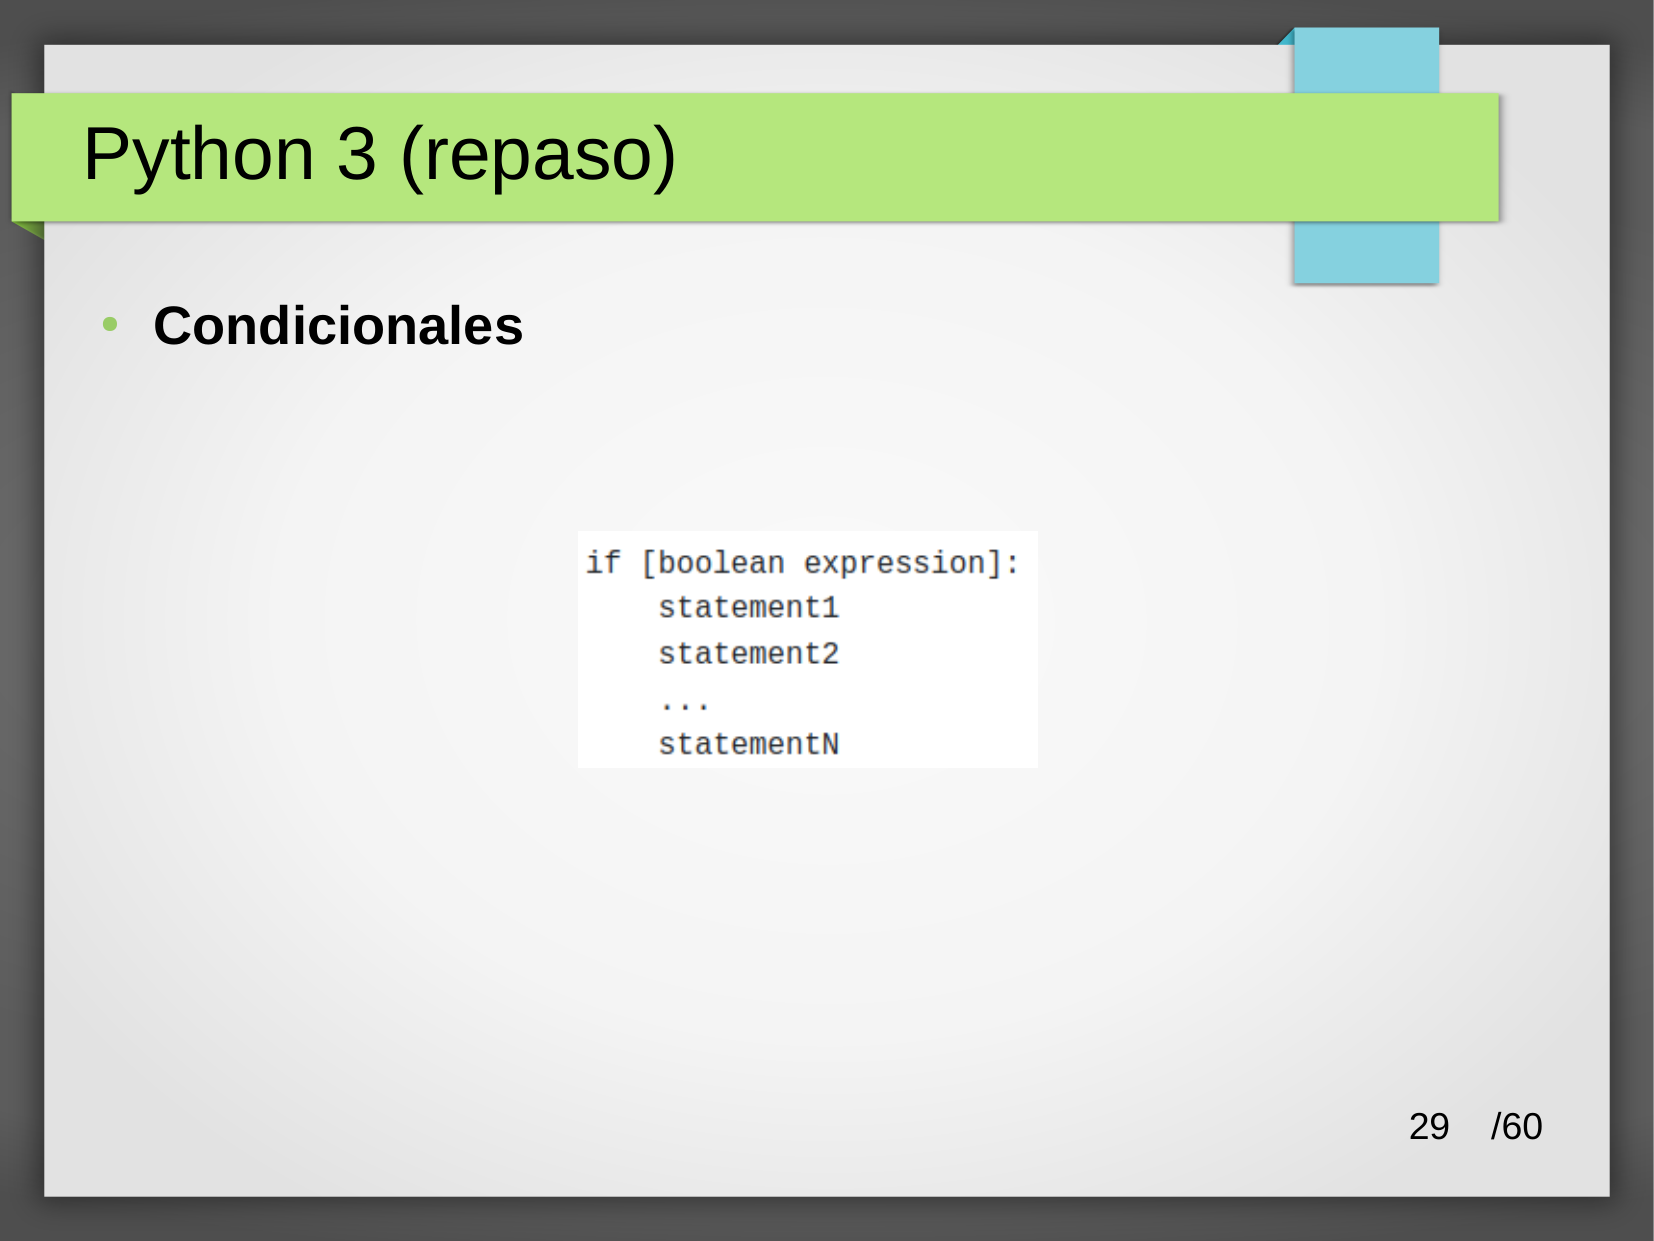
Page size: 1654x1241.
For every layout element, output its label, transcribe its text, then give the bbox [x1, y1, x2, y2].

text_box /60 [1476, 1098, 1644, 1169]
title Python 3 (repaso) [82, 94, 1264, 213]
text_box <número> [1393, 1098, 1476, 1169]
list Condicionales [82, 295, 1571, 1015]
picture [0, 0, 1654, 1241]
